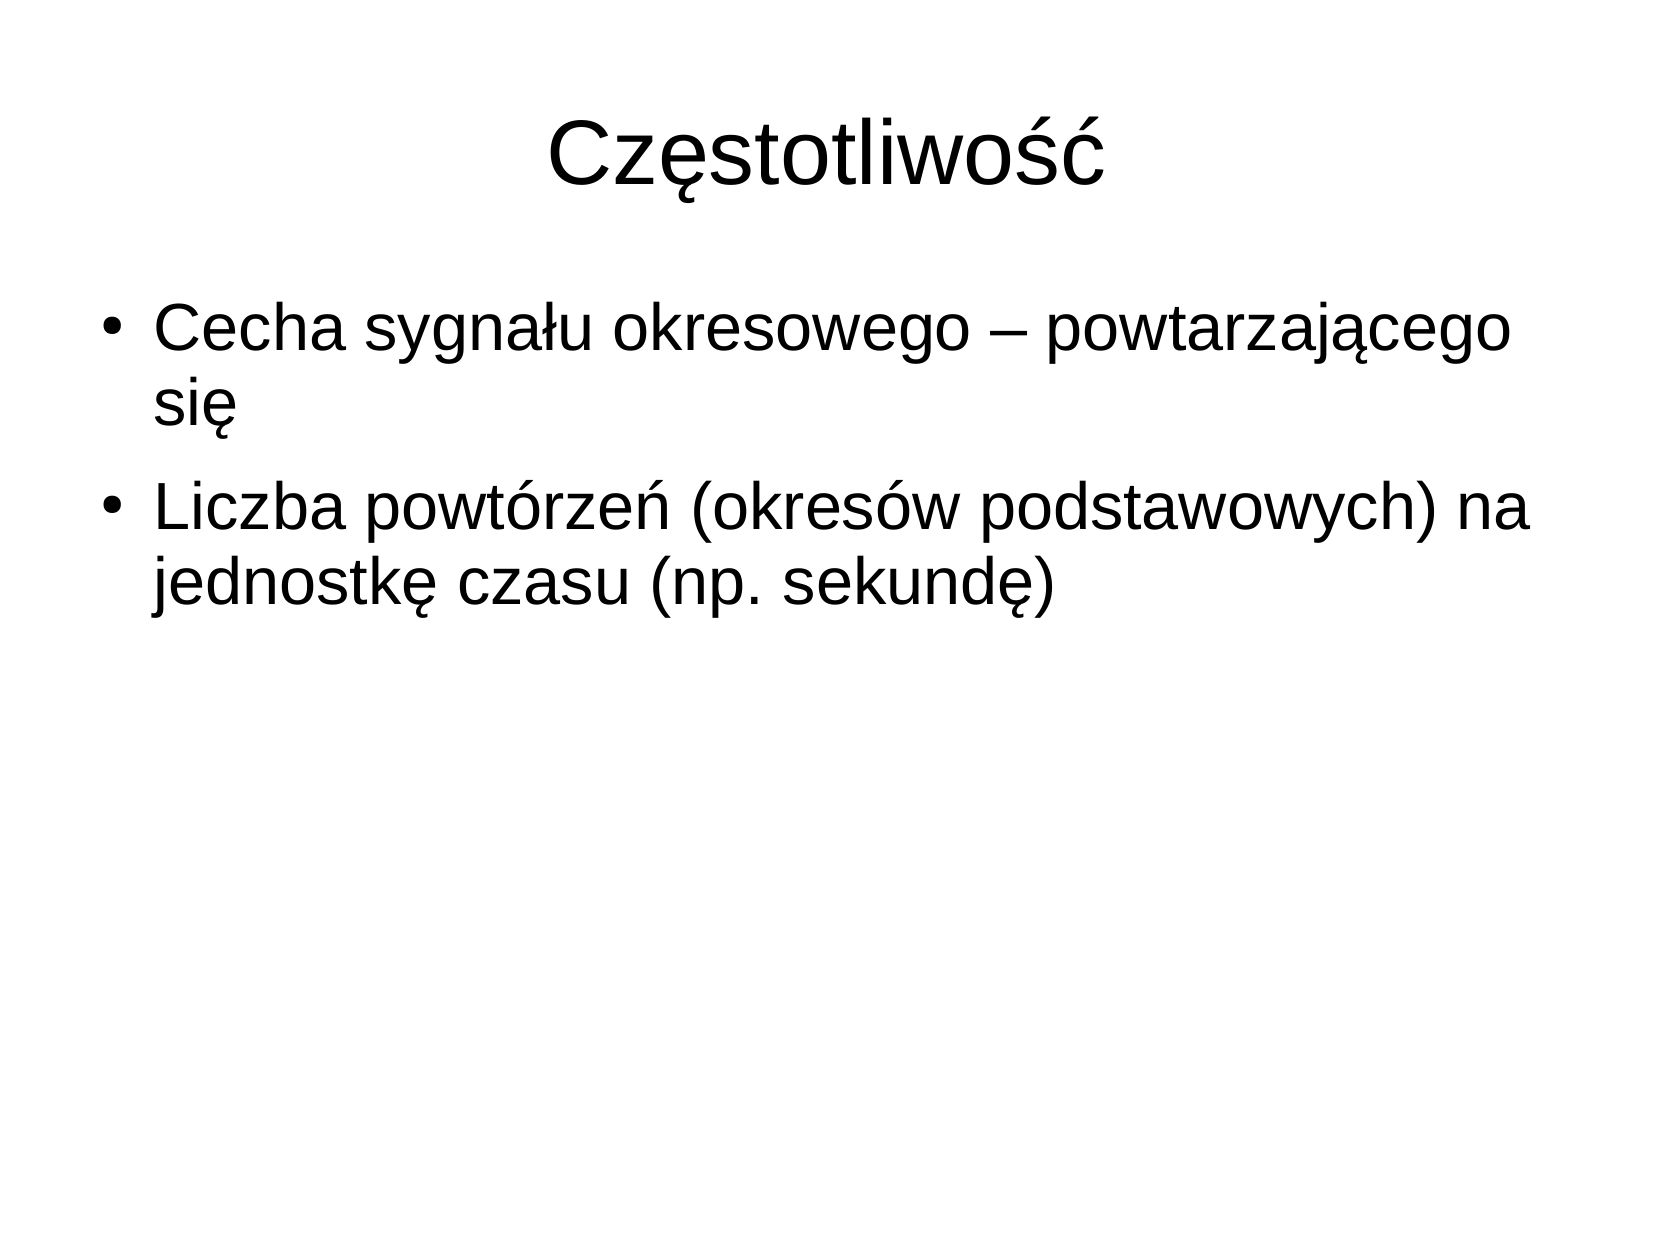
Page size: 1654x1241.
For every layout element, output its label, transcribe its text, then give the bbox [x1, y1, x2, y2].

title Częstotliwość [82, 49, 1571, 257]
list Cecha sygnału okresowego – powtarzającego się Liczba powtórzeń (okresów podstawowych) na jednostkę czasu (np. sekundę) [82, 290, 1571, 1010]
